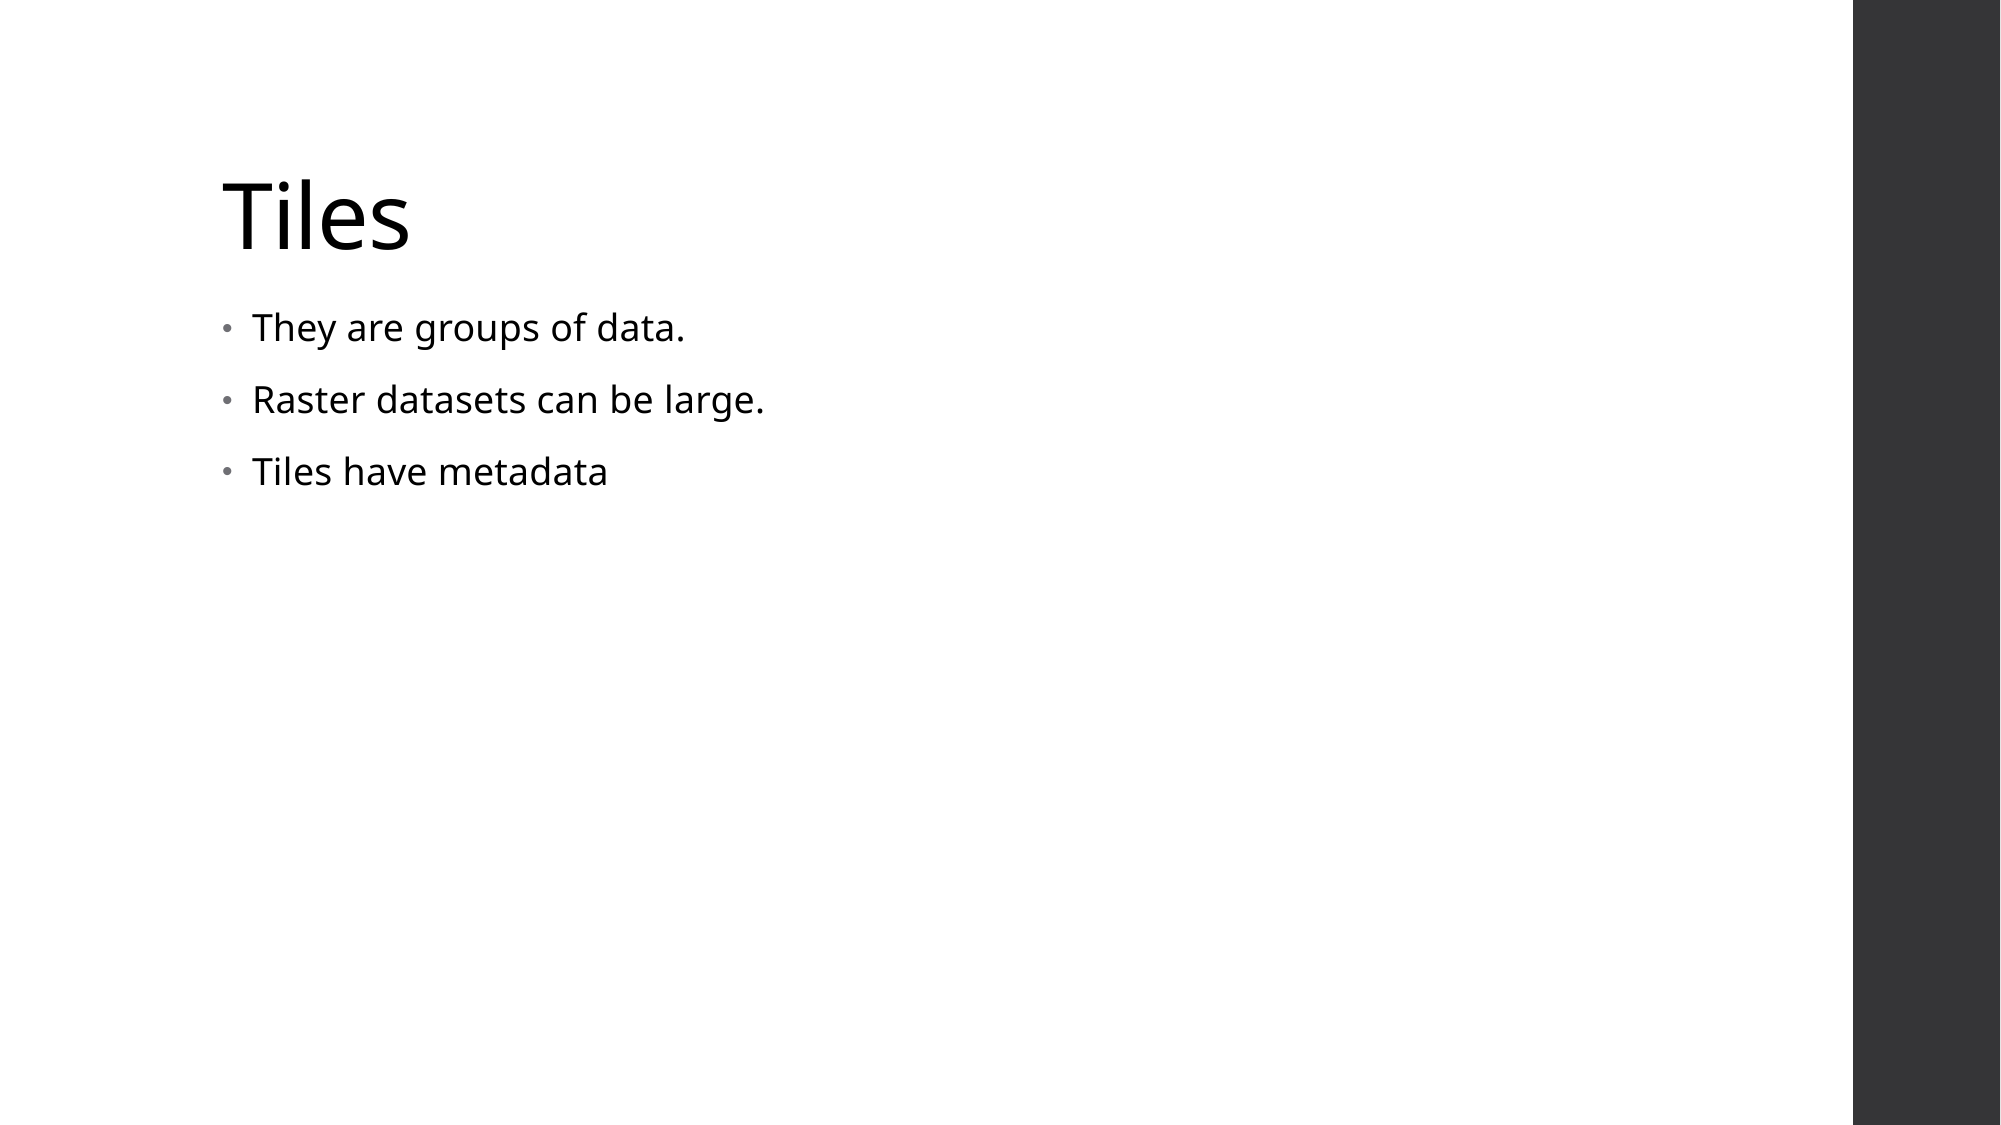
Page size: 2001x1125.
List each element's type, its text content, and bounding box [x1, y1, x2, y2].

title Tiles [206, 60, 1797, 278]
list They are groups of data. Raster datasets can be large. Tiles have metadata [206, 299, 1617, 1014]
